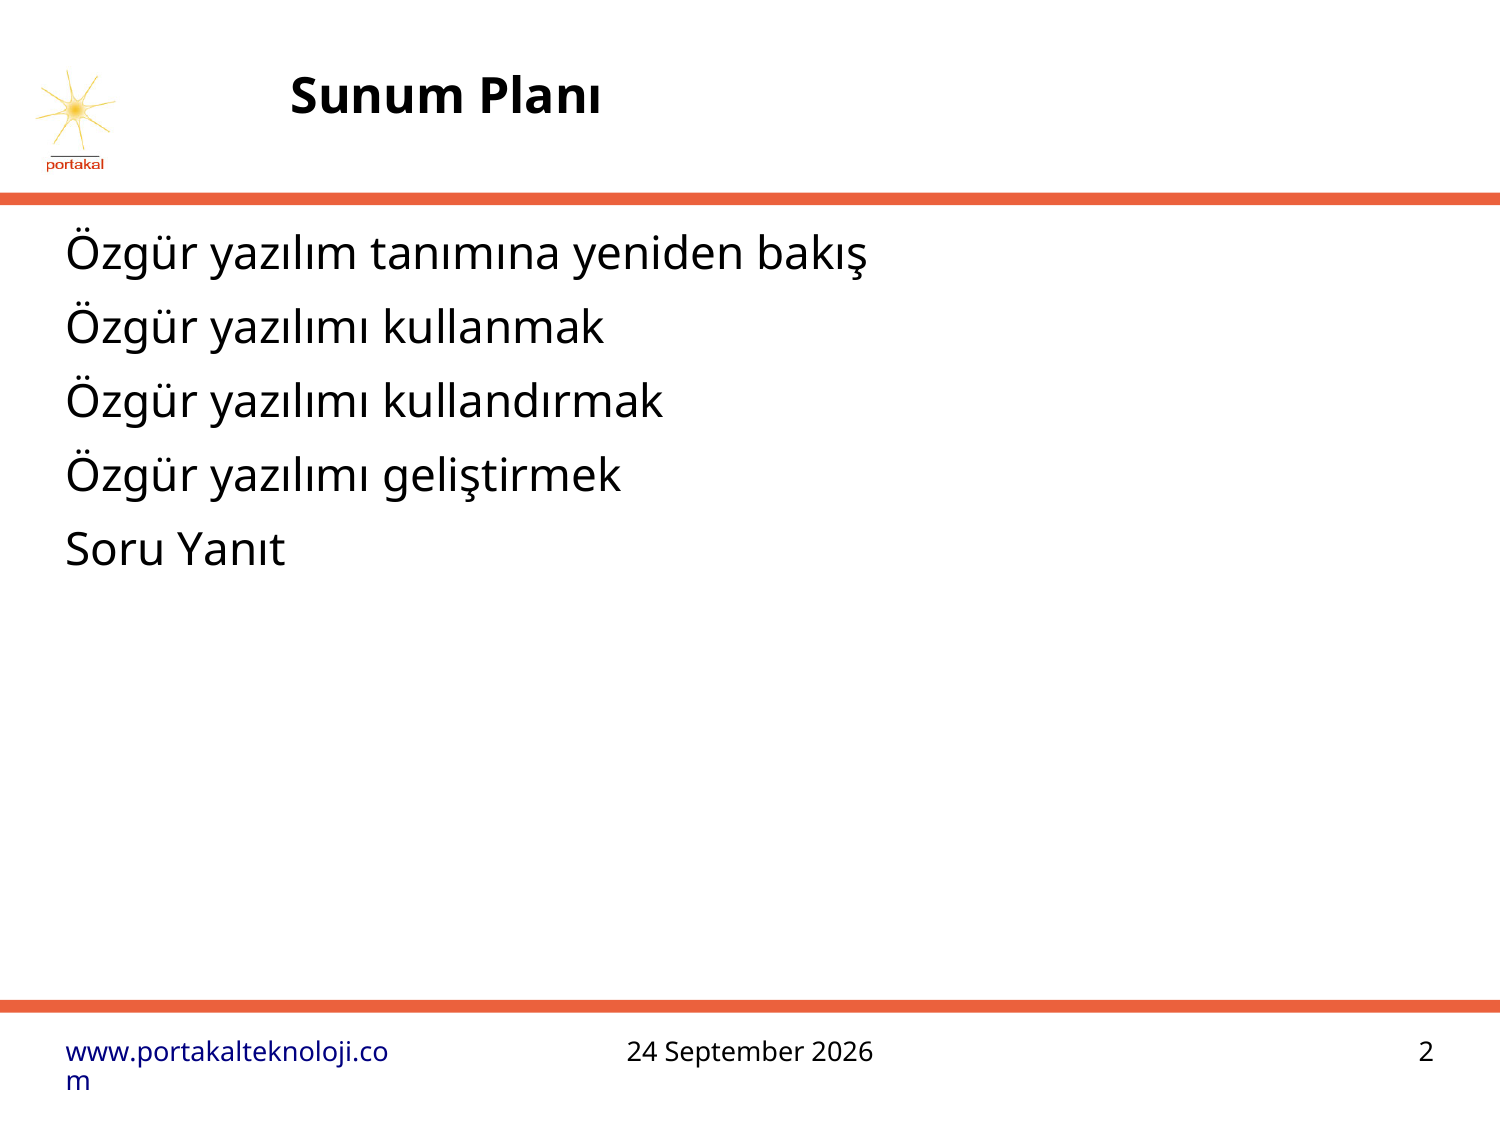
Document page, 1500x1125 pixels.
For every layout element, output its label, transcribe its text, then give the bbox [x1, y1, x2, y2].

title Sunum Planı [275, 0, 1450, 188]
picture [29, 5, 120, 184]
list Özgür yazılım tanımına yeniden bakış Özgür yazılımı kullanmak Özgür yazılımı kullandırmak Özgür yazılımı geliştirmek Soru Yanıt [50, 212, 1450, 888]
